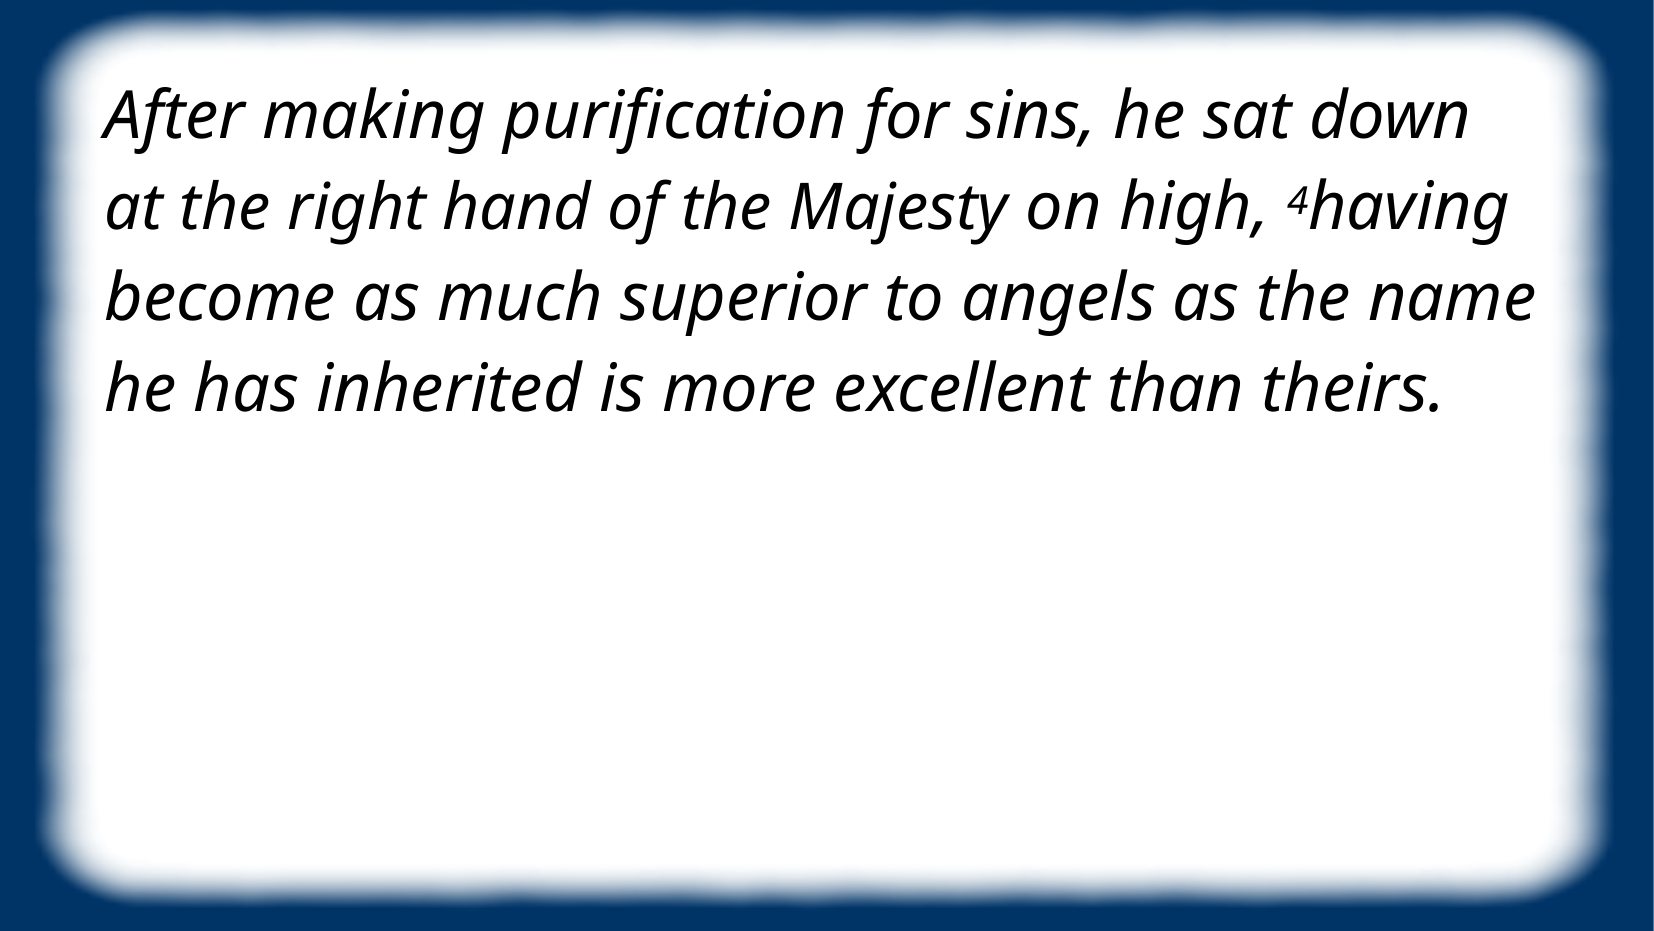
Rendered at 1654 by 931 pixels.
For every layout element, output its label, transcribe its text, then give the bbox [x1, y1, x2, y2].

text_box After making purification for sins, he sat down at the right hand of the Majesty on high, 4having become as much superior to angels as the name he has inherited is more excellent than theirs. [90, 60, 1561, 451]
picture [0, 0, 1654, 931]
